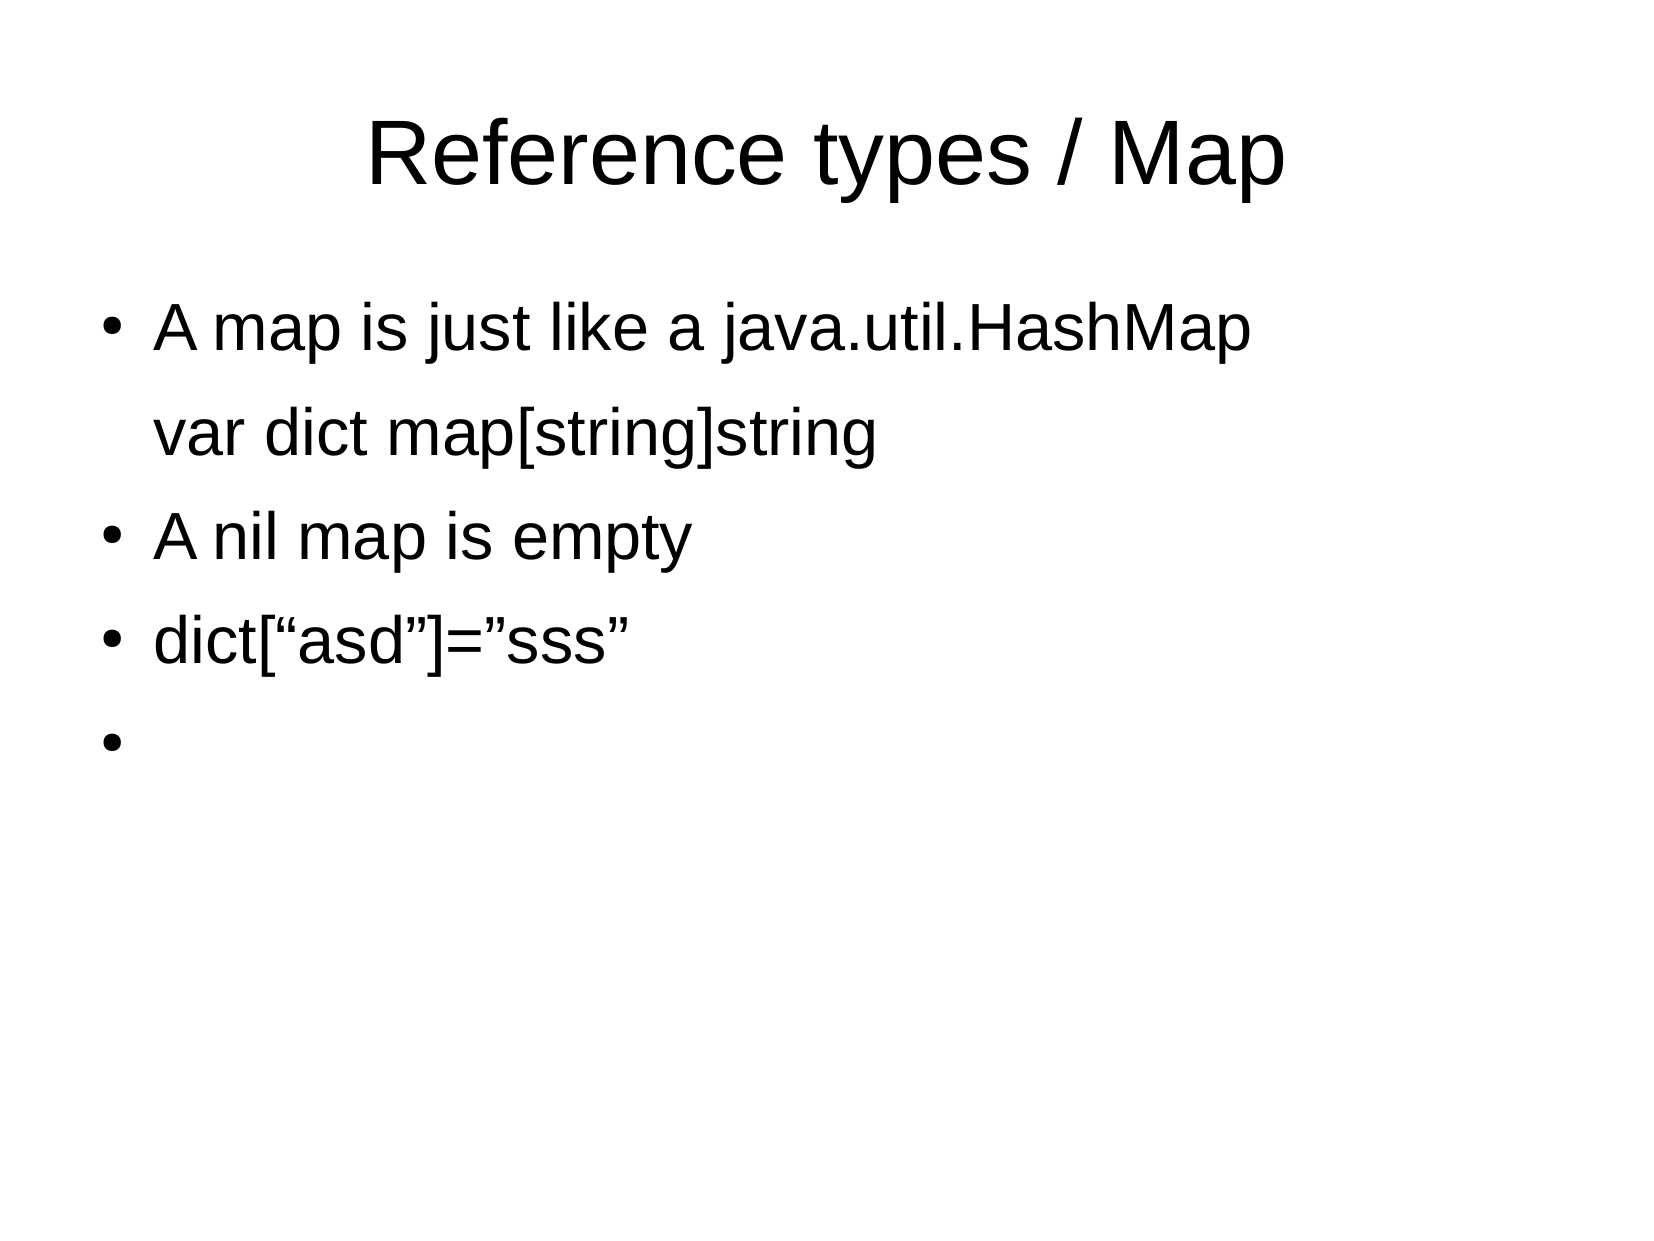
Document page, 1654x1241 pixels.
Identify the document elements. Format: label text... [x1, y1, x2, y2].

list A map is just like a java.util.HashMap var dict map[string]string A nil map is empty dict[“asd”]=”sss” [82, 290, 1571, 1010]
title Reference types / Map [82, 49, 1571, 257]
